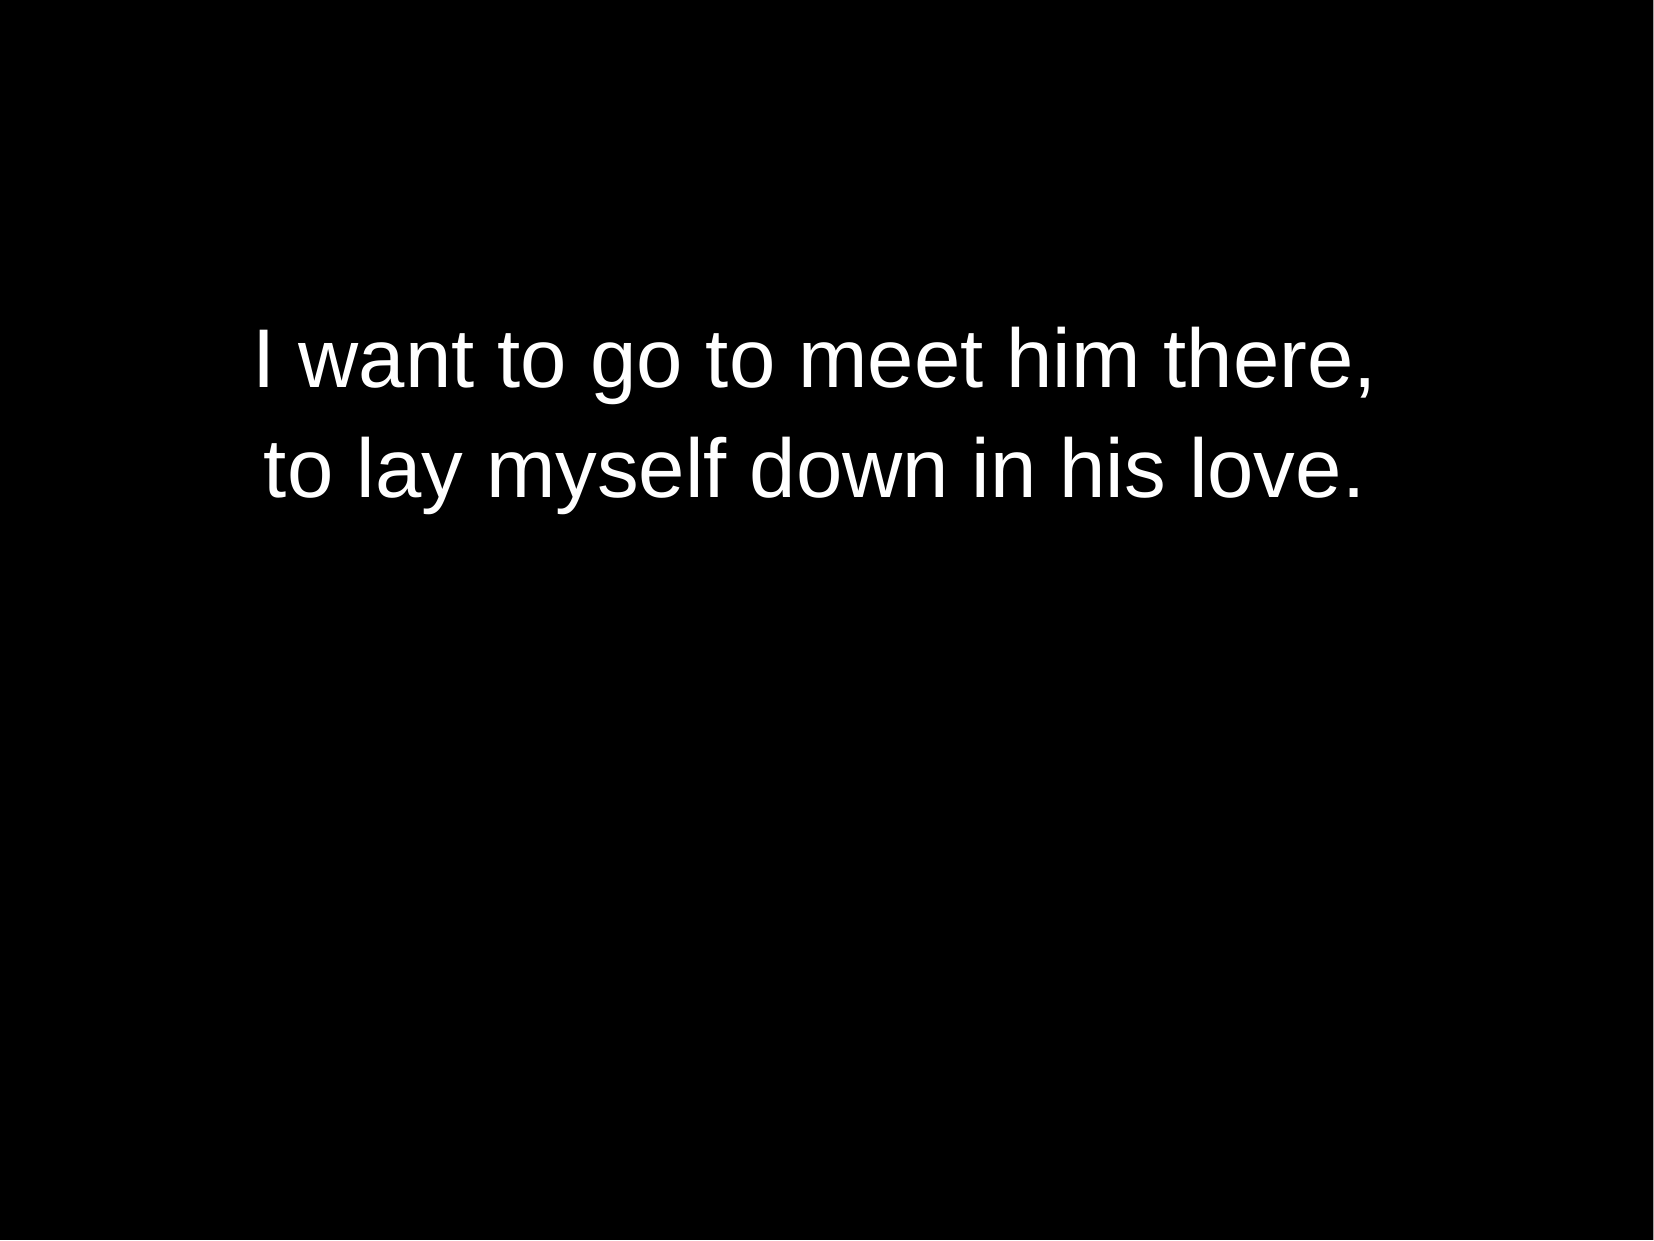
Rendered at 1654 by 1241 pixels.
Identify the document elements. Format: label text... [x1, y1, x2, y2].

list I want to go to meet him there, to lay myself down in his love. [0, 306, 1654, 1026]
